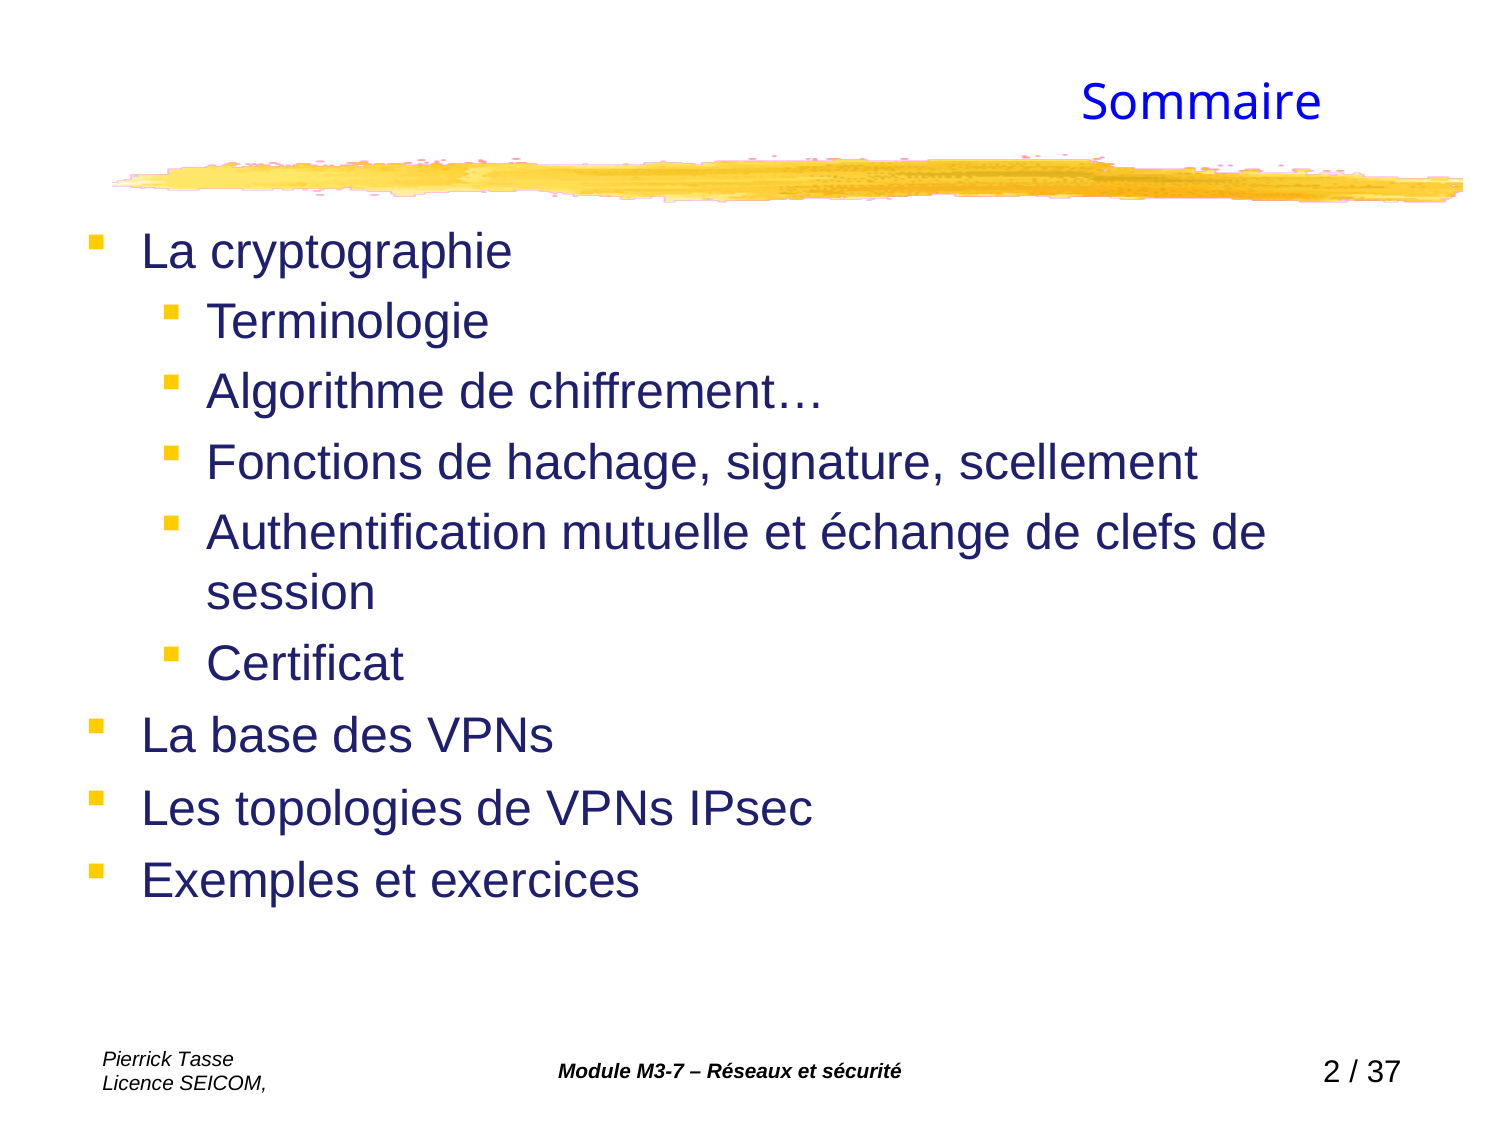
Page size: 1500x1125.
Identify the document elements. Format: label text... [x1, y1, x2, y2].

list La cryptographie Terminologie Algorithme de chiffrement… Fonctions de hachage, signature, scellement Authentification mutuelle et échange de clefs de session Certificat La base des VPNs Les topologies de VPNs IPsec Exemples et exercices [69, 210, 1412, 1016]
title Sommaire [62, 37, 1338, 138]
picture [112, 149, 1463, 213]
